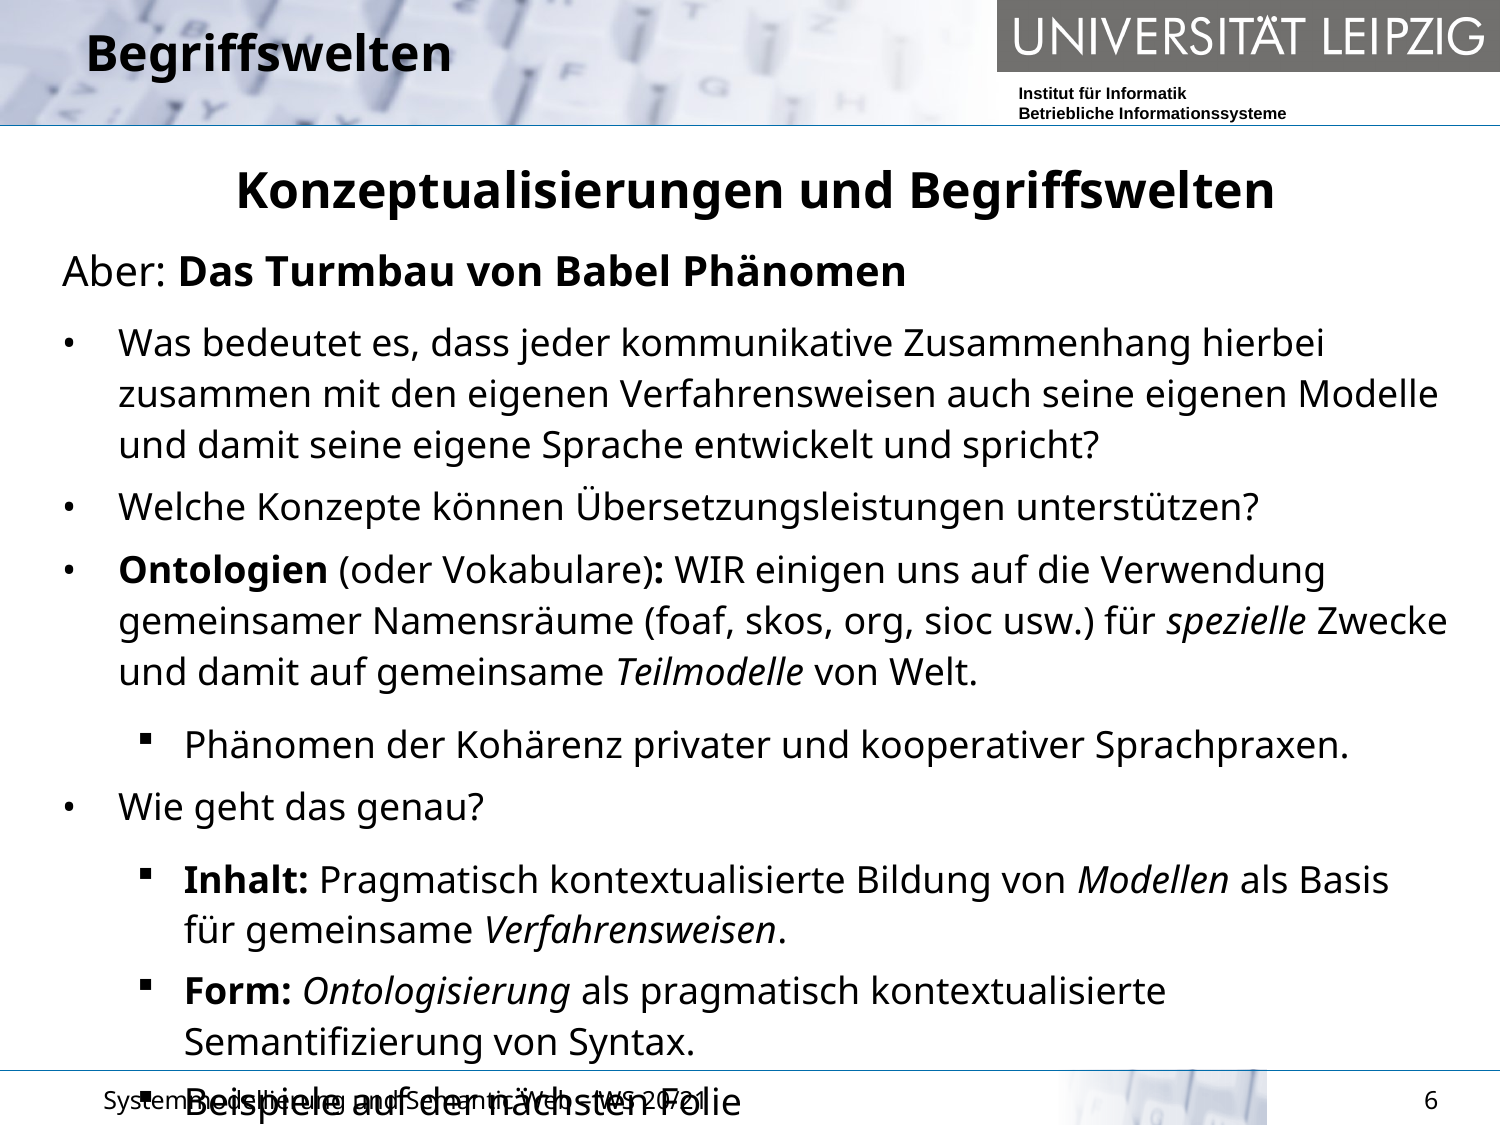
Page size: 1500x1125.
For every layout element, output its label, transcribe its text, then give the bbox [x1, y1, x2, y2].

text_box Begriffswelten [70, 13, 468, 90]
picture [0, 0, 1500, 125]
list Konzeptualisierungen und Begriffswelten Aber: Das Turmbau von Babel Phänomen Was bedeutet es, dass jeder kommunikative Zusammenhang hierbei zusammen mit den eigenen Verfahrensweisen auch seine eigenen Modelle und damit seine eigene Sprache entwickelt und spricht? Welche Konzepte können Übersetzungsleistungen unterstützen? Ontologien (oder Vokabulare): WIR einigen uns auf die Verwendung gemeinsamer Namensräume (foaf, skos, org, sioc usw.) für spezielle Zwecke und damit auf gemeinsame Teilmodelle von Welt. Phänomen der Kohärenz privater und kooperativer Sprachpraxen. Wie geht das genau? Inhalt: Pragmatisch kontextualisierte Bildung von Modellen als Basis für gemeinsame Verfahrensweisen. Form: Ontologisierung als pragmatisch kontextualisierte Semantifizierung von Syntax. Beispiele auf der nächsten Folie [47, 147, 1465, 1070]
picture [1057, 1071, 1267, 1125]
